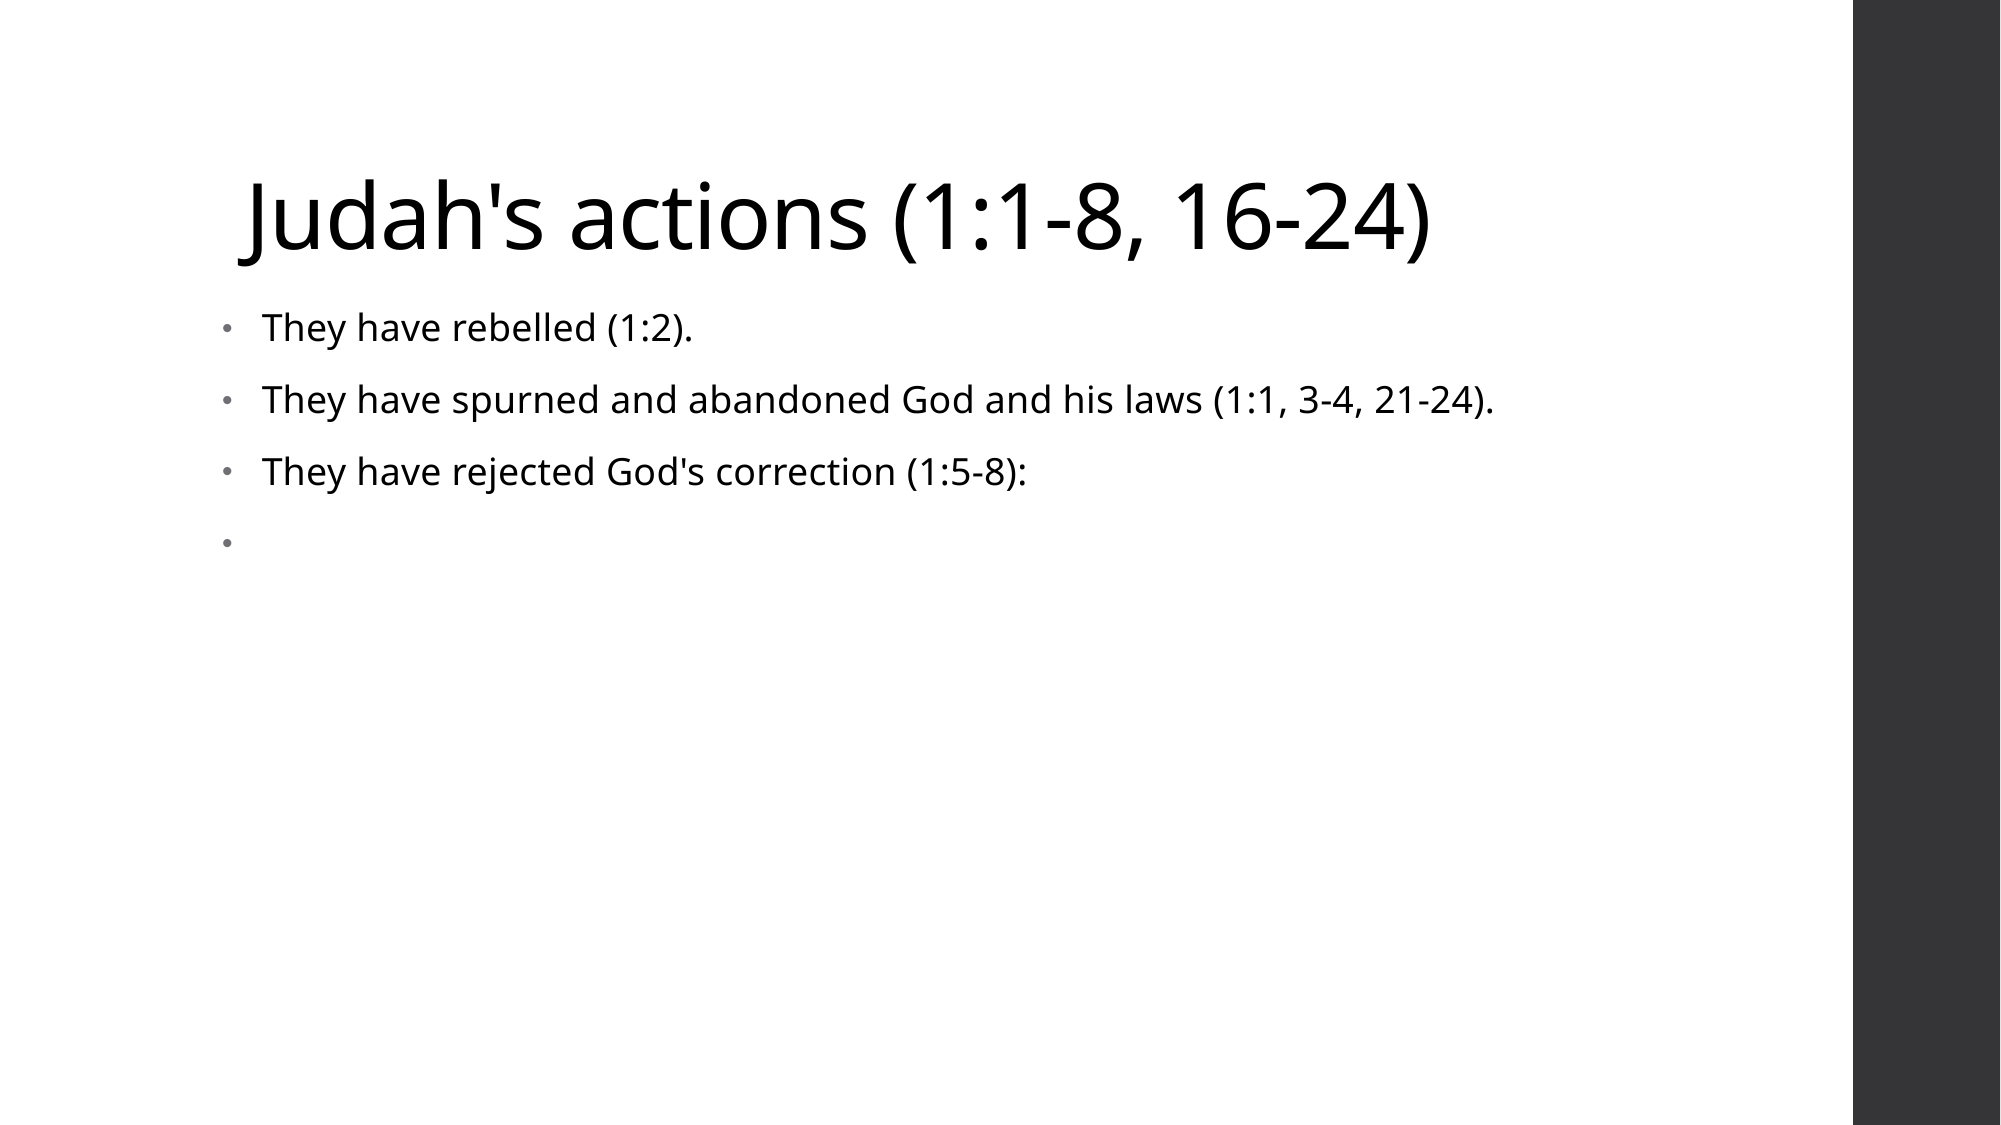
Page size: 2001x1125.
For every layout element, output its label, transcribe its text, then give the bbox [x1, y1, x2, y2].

title Judah's actions (1:1-8, 16-24) [206, 60, 1797, 278]
list They have rebelled (1:2). They have spurned and abandoned God and his laws (1:1, 3-4, 21-24). They have rejected God's correction (1:5-8): [206, 299, 1617, 1014]
